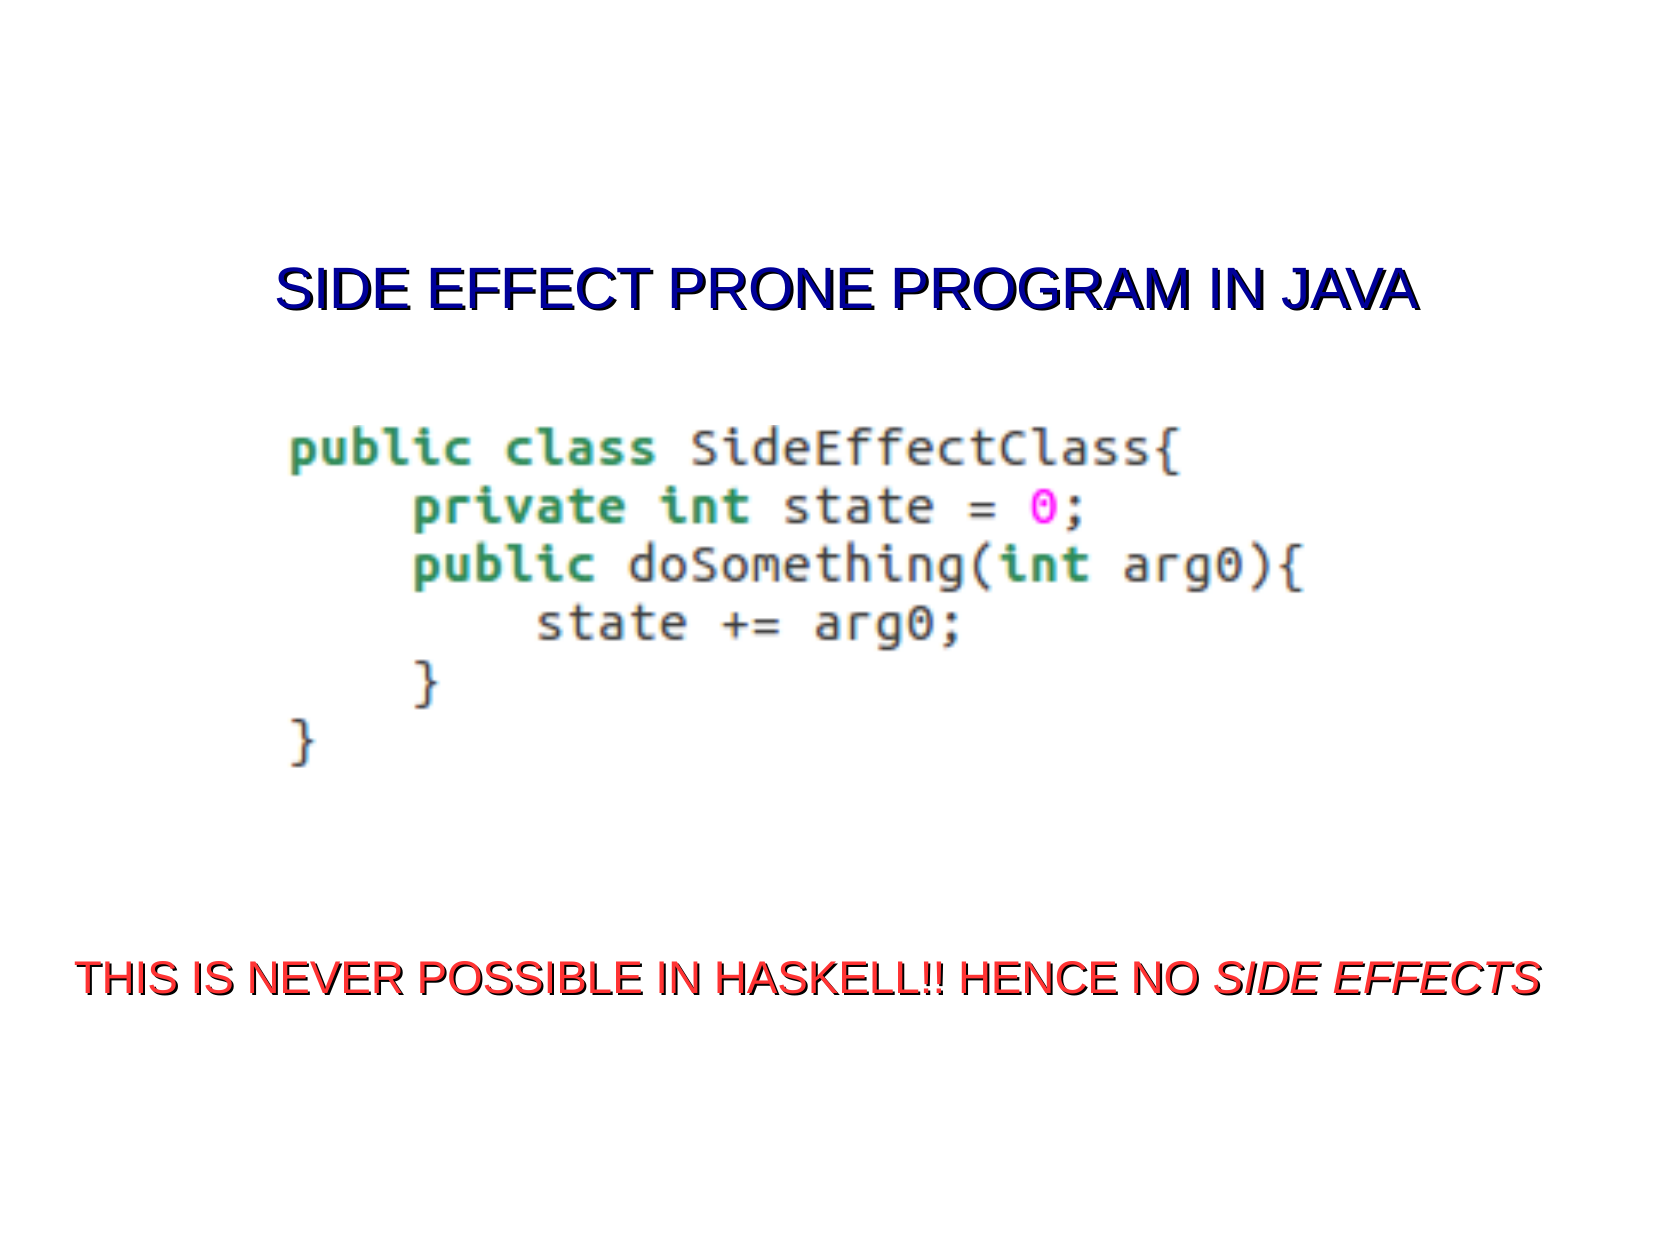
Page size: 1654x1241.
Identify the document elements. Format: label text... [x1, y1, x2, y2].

picture [283, 425, 1548, 827]
text_box THIS IS NEVER POSSIBLE IN HASKELL!! HENCE NO SIDE EFFECTS [59, 944, 1642, 1081]
text_box SIDE EFFECT PRONE PROGRAM IN JAVA [259, 248, 1489, 393]
